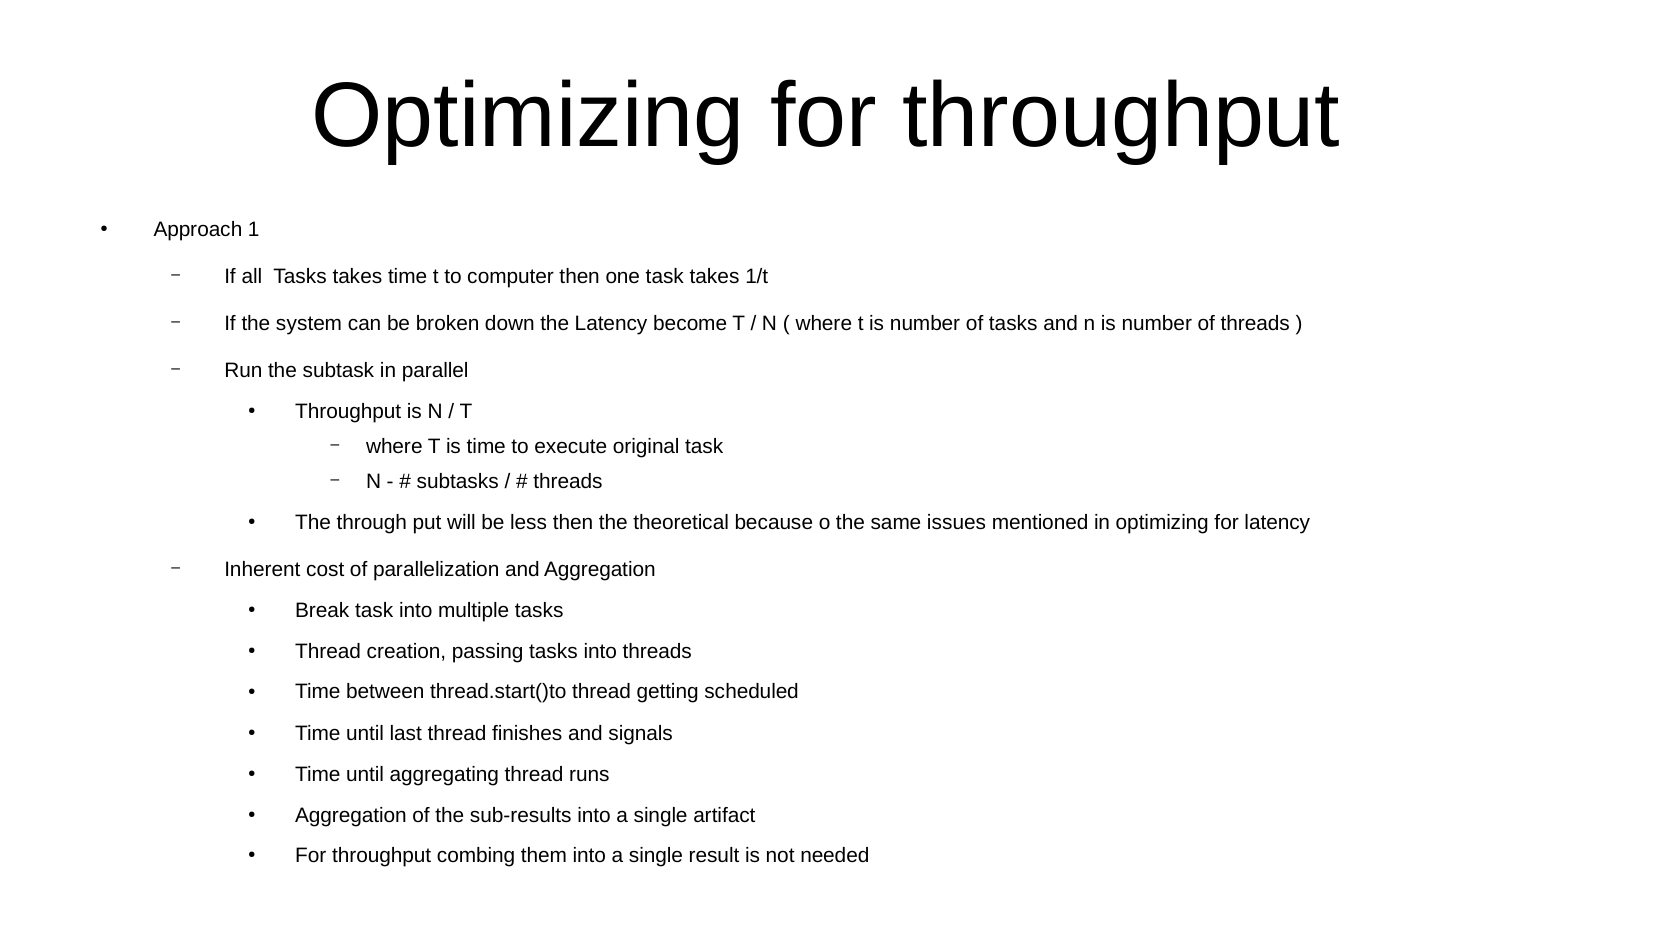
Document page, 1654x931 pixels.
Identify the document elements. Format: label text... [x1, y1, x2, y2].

list Approach 1 If all Tasks takes time t to computer then one task takes 1/t If the system can be broken down the Latency become T / N ( where t is number of tasks and n is number of threads ) Run the subtask in parallel Throughput is N / T where T is time to execute original task N - # subtasks / # threads The through put will be less then the theoretical because o the same issues mentioned in optimizing for latency Inherent cost of parallelization and Aggregation Break task into multiple tasks Thread creation, passing tasks into threads Time between thread.start()to thread getting scheduled Time until last thread finishes and signals Time until aggregating thread runs Aggregation of the sub-results into a single artifact For throughput combing them into a single result is not needed [82, 217, 1621, 916]
title Optimizing for throughput [82, 37, 1571, 193]
